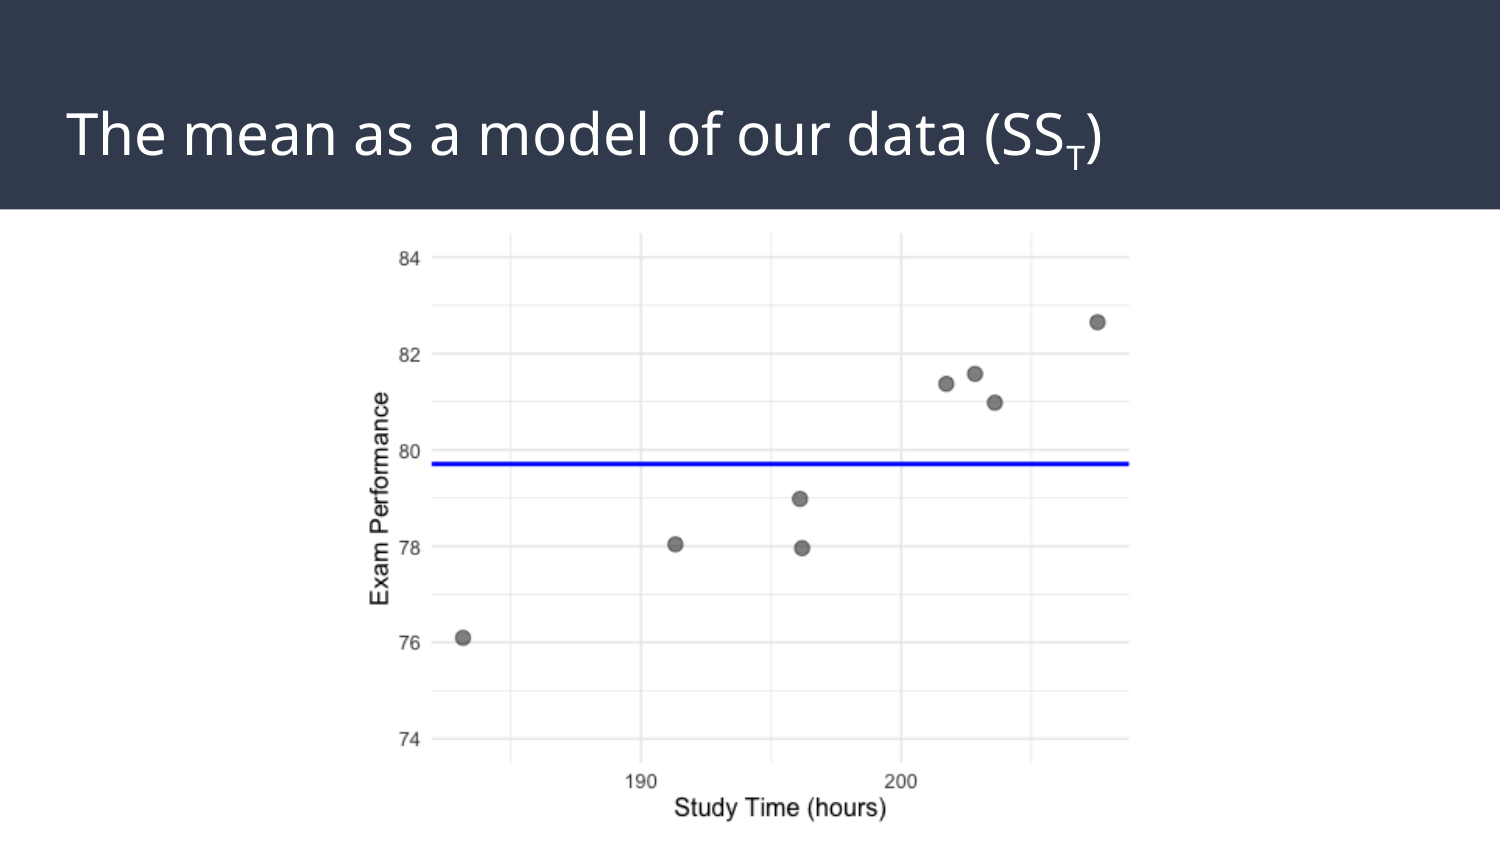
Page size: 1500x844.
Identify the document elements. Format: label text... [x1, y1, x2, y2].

title The mean as a model of our data (SST) [51, 82, 1449, 185]
picture [359, 222, 1141, 832]
